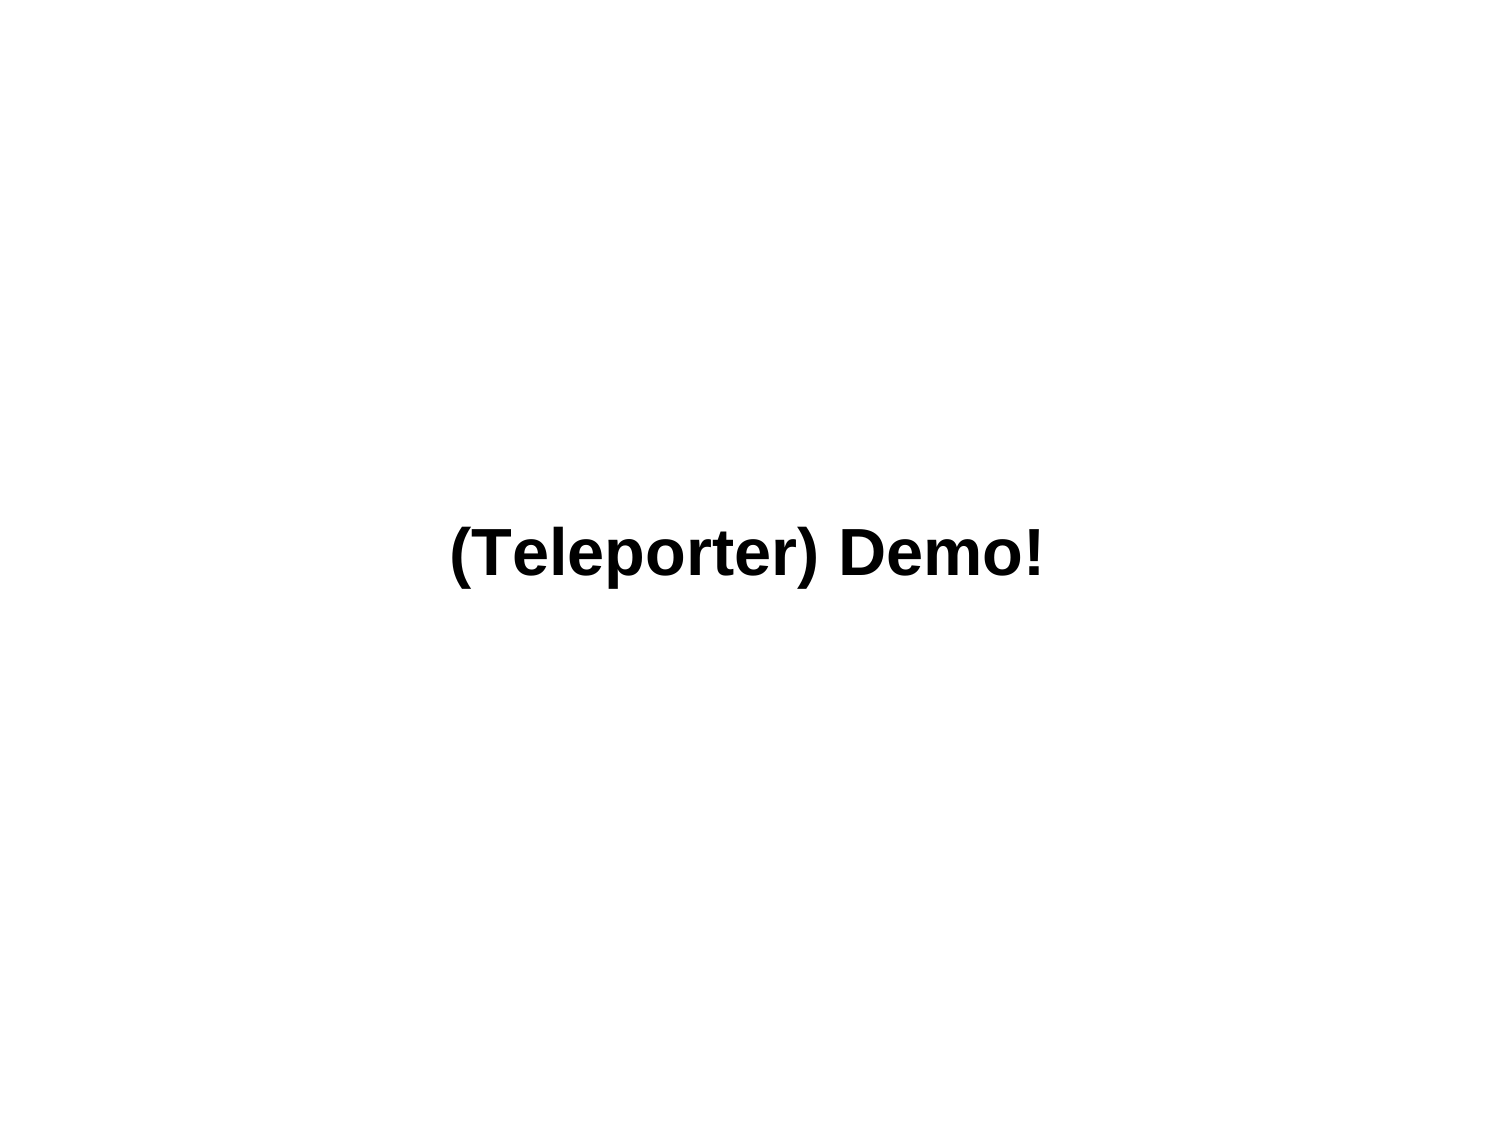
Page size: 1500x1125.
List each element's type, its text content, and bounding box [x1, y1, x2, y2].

title (Teleporter) Demo! [434, 502, 1245, 598]
